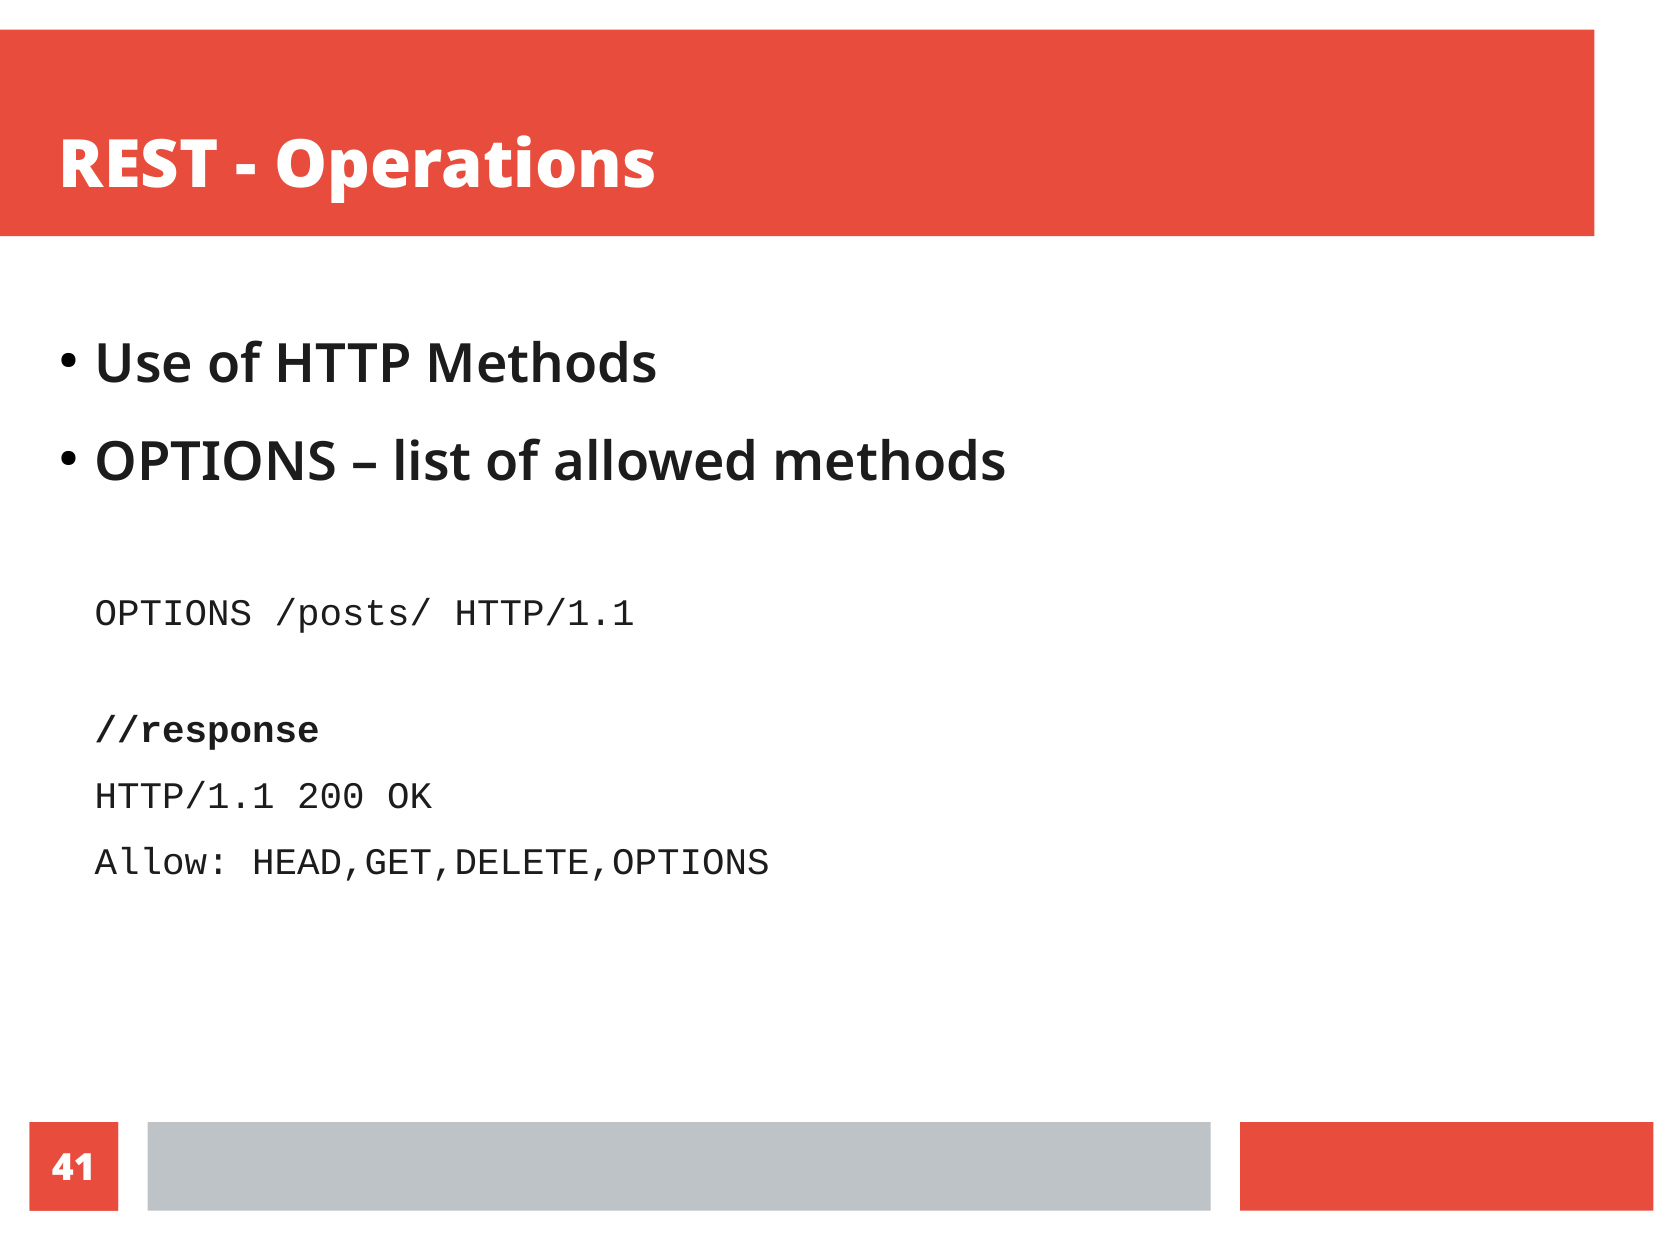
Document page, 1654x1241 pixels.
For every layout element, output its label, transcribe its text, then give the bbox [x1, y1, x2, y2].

title REST - Operations [59, 59, 1595, 207]
list Use of HTTP Methods OPTIONS – list of allowed methods OPTIONS /posts/ HTTP/1.1 //response HTTP/1.1 200 OK Allow: HEAD,GET,DELETE,OPTIONS [59, 324, 1565, 1093]
